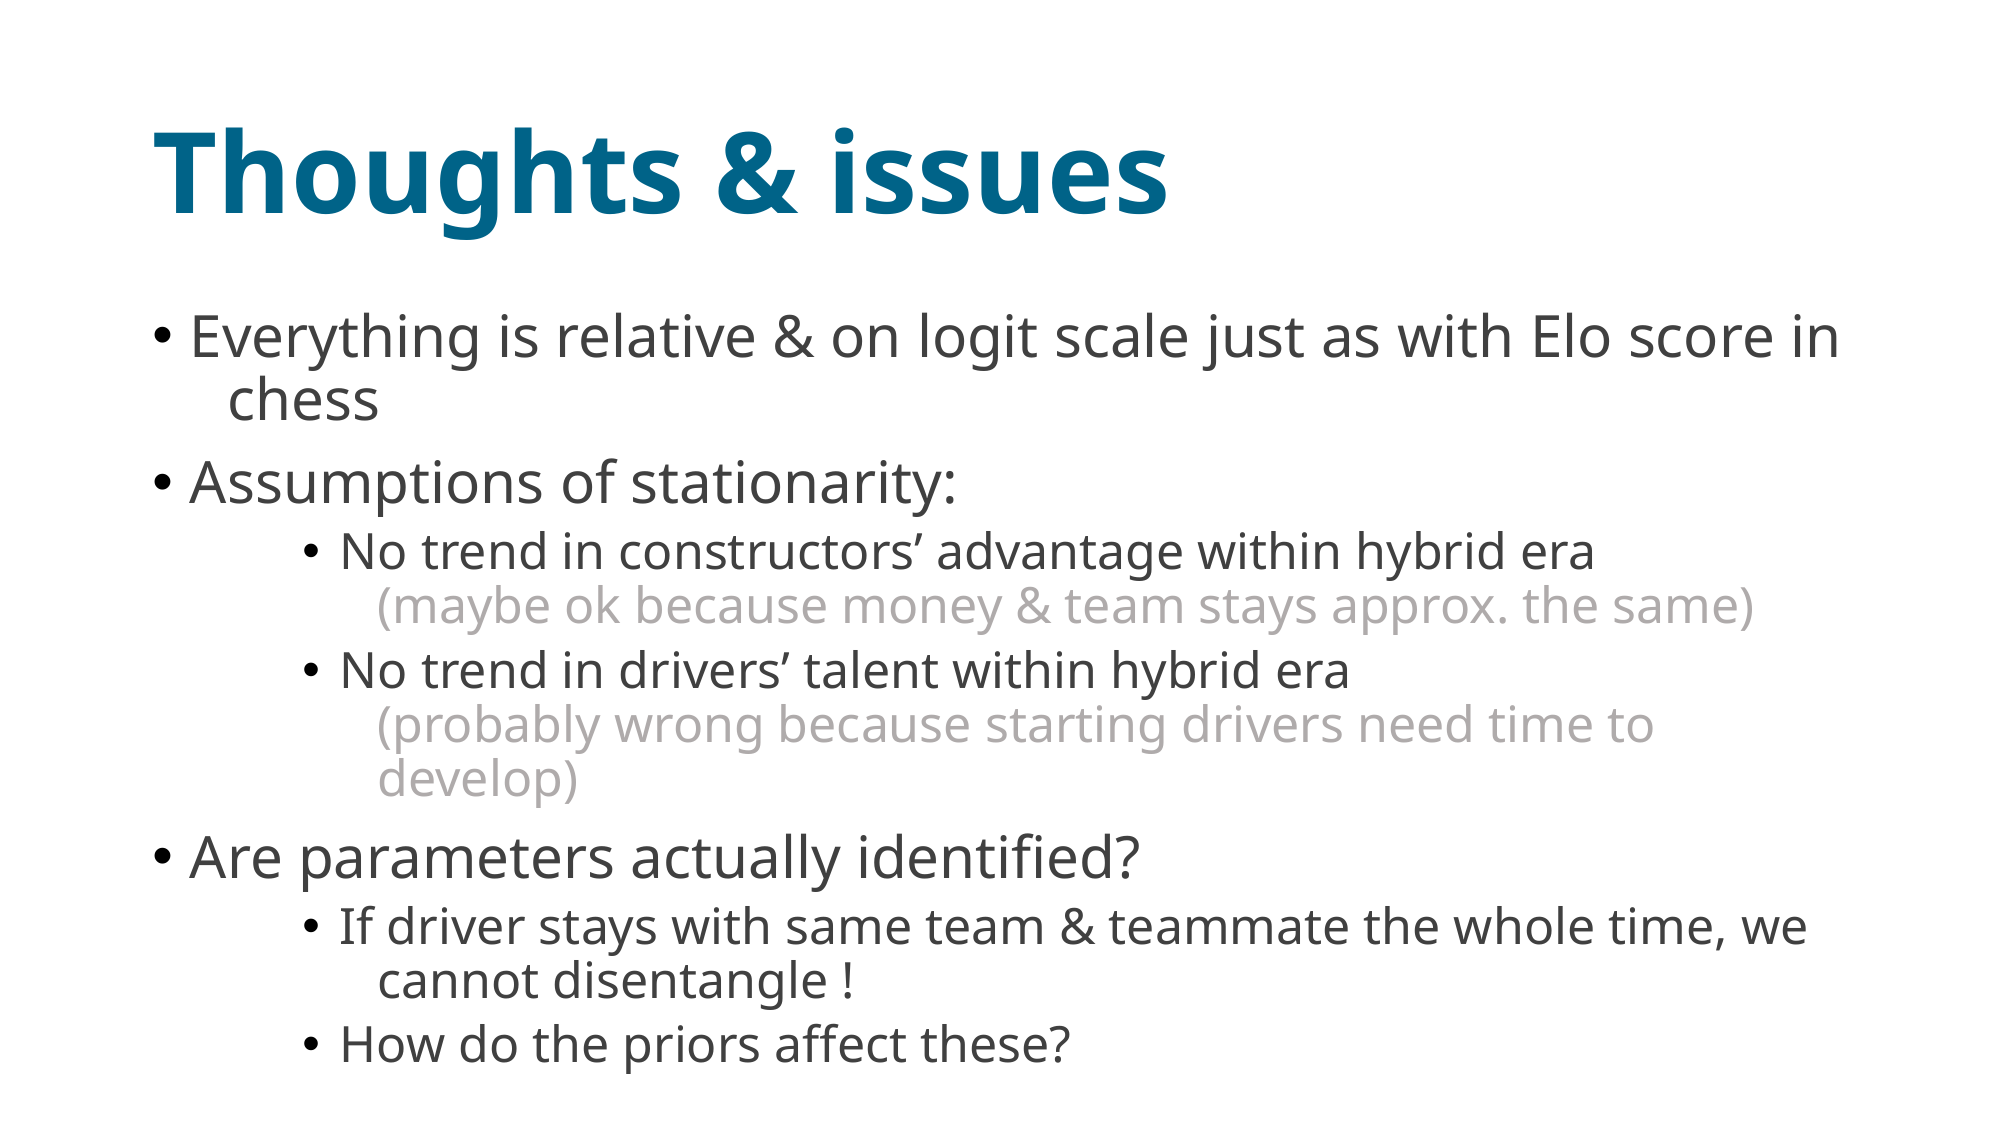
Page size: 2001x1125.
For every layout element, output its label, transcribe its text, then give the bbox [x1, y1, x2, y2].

title Thoughts & issues [137, 59, 1863, 278]
list Everything is relative & on logit scale just as with Elo score in chess Assumptions of stationarity: No trend in constructors’ advantage within hybrid era (maybe ok because money & team stays approx. the same) No trend in drivers’ talent within hybrid era (probably wrong because starting drivers need time to develop) Are parameters actually identified? If driver stays with same team & teammate the whole time, we cannot disentangle ! How do the priors affect these? [137, 299, 1863, 1085]
